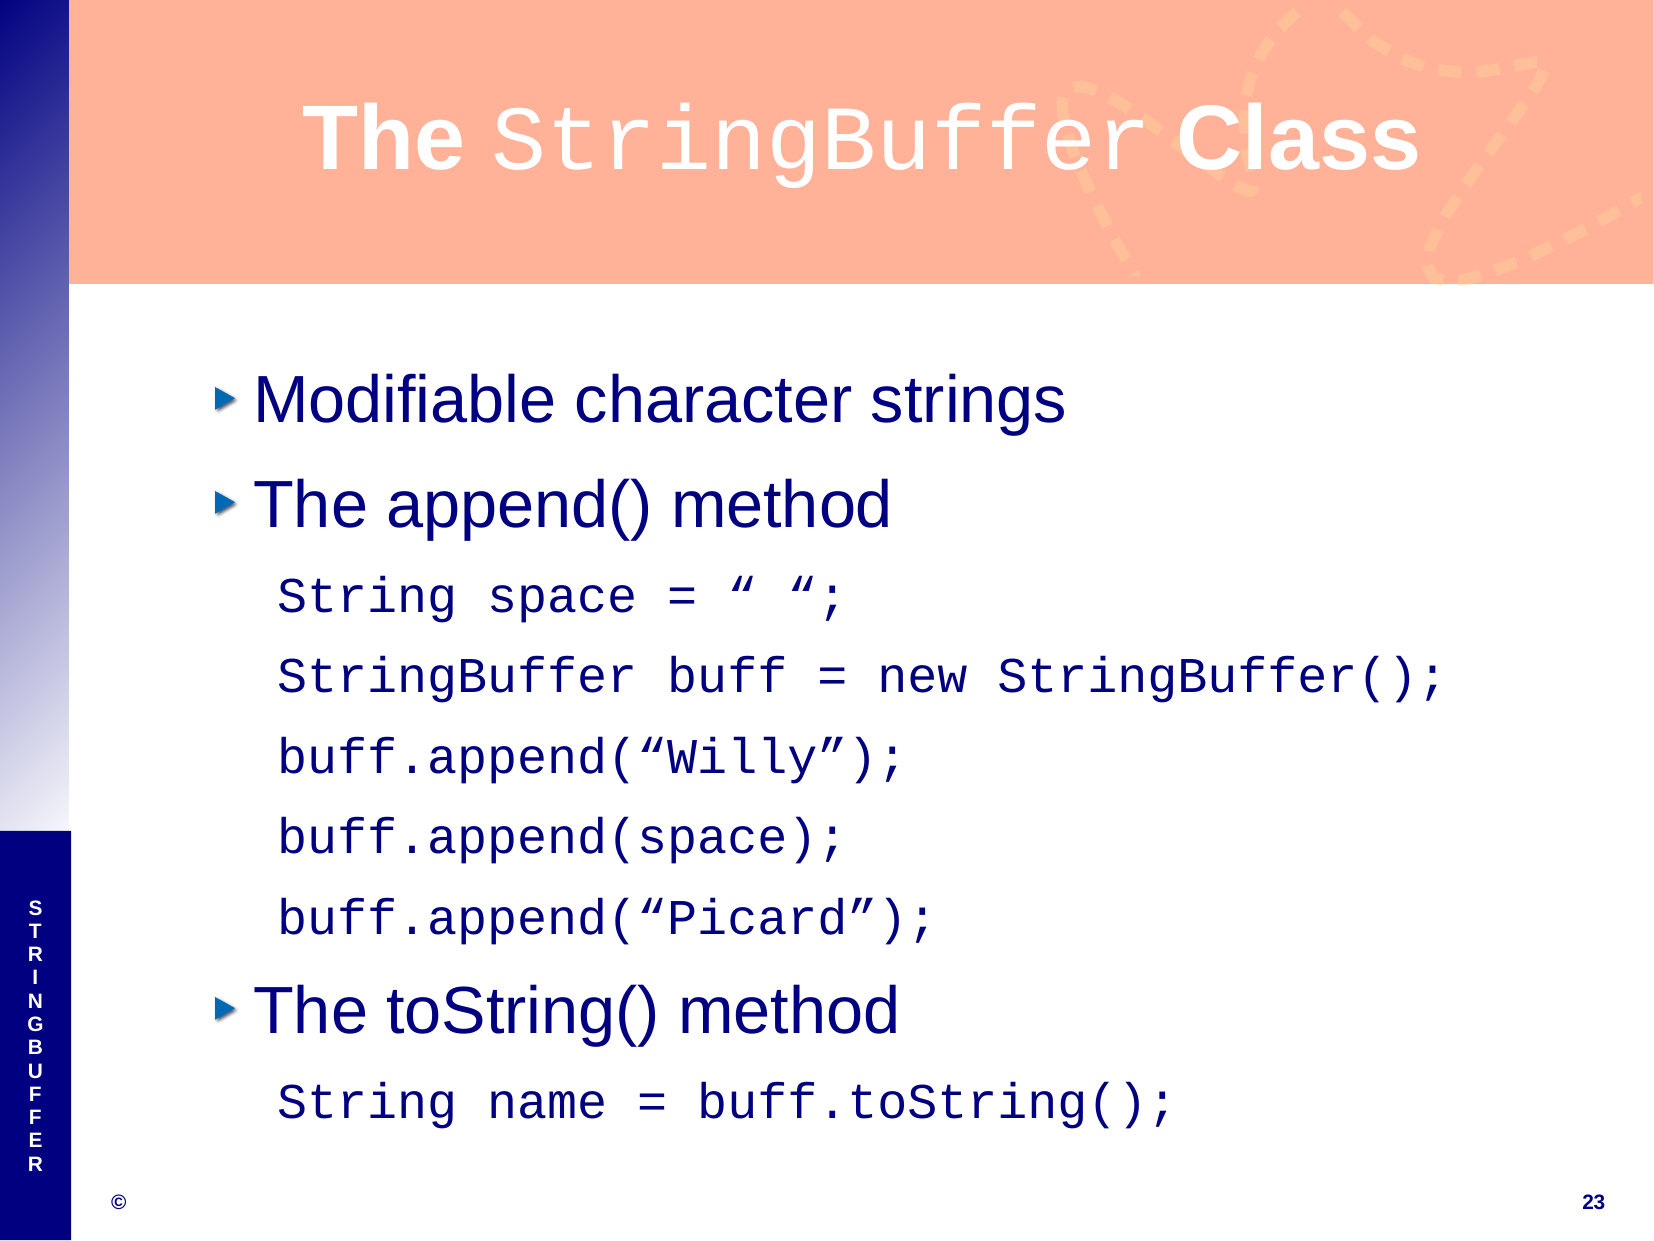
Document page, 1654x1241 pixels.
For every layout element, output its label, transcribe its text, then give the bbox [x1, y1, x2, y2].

text_box S T R I N G B U F F E R [0, 830, 71, 1241]
list Modifiable character strings The append() method String space = “ “; StringBuffer buff = new StringBuffer(); buff.append(“Willy”); buff.append(space); buff.append(“Picard”); The toString() method String name = buff.toString(); [182, 362, 1542, 1144]
title The StringBuffer Class [70, 37, 1654, 246]
